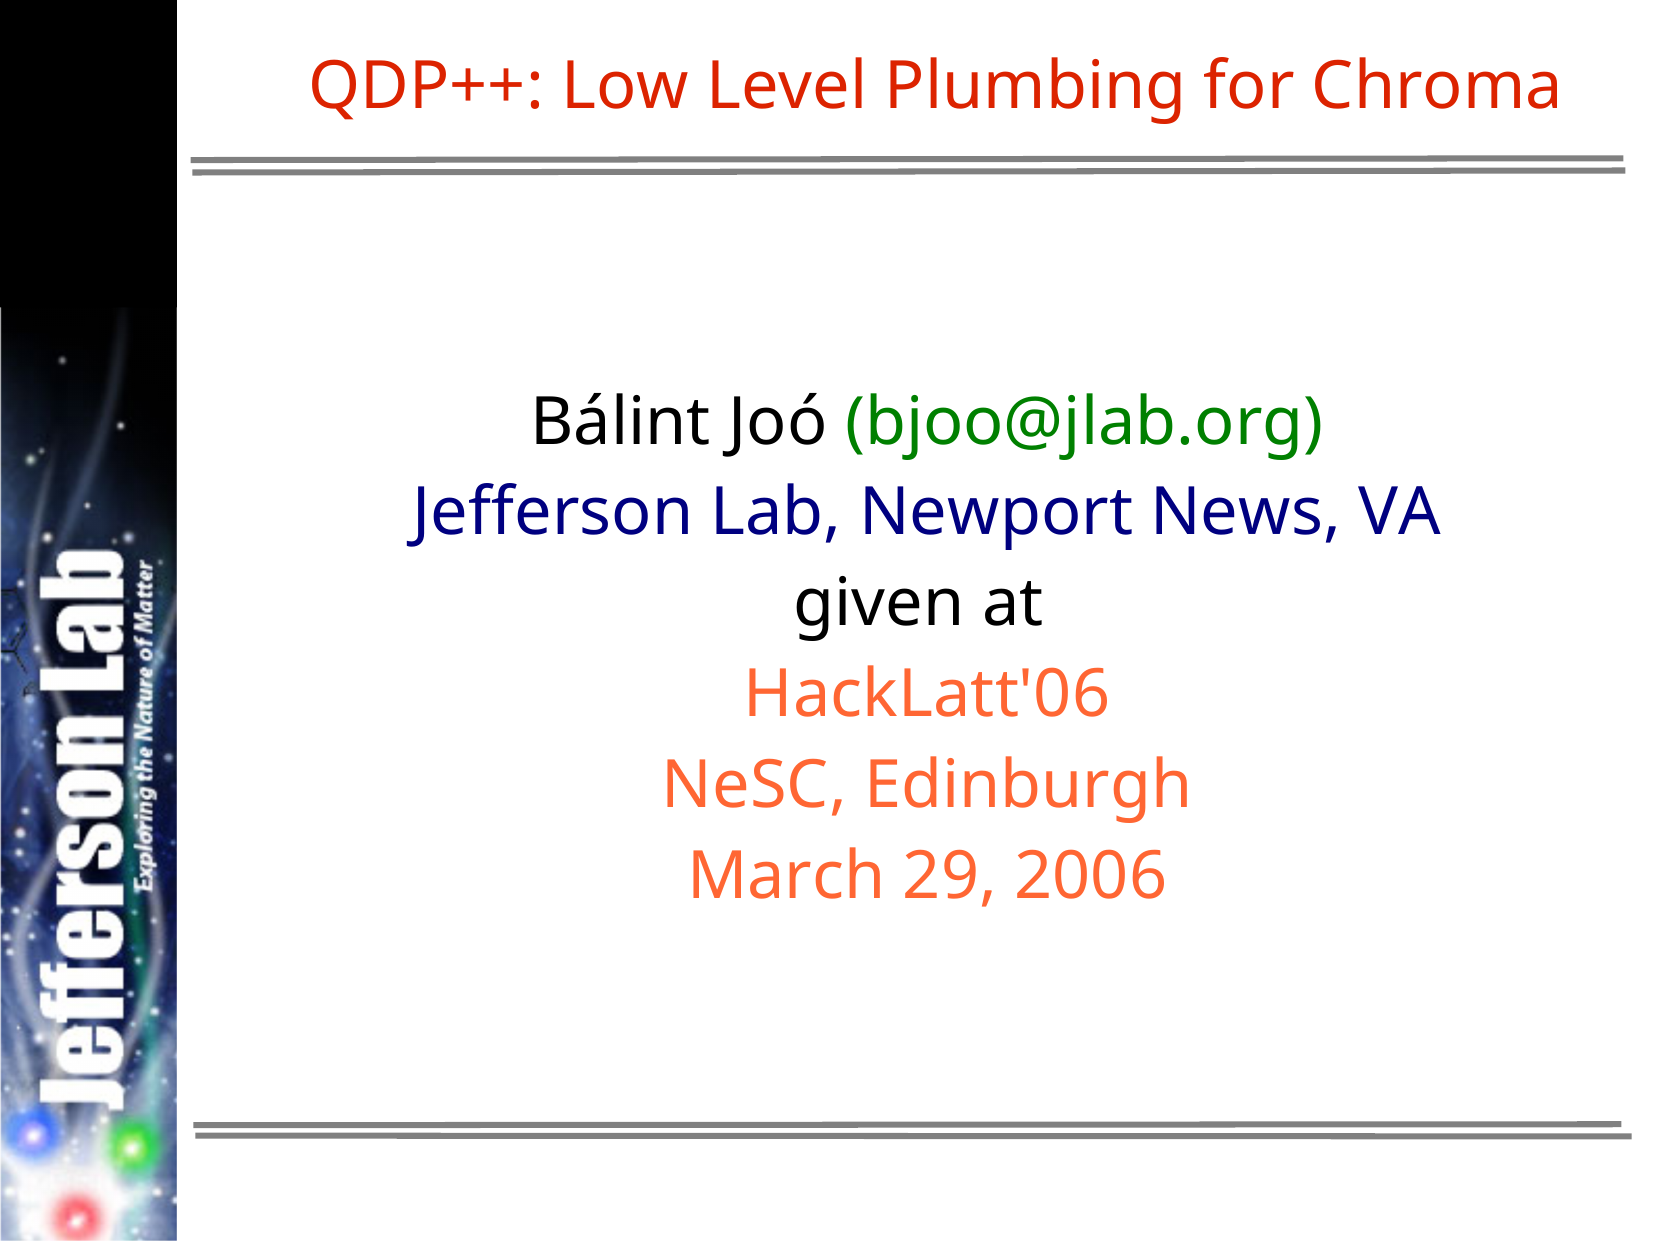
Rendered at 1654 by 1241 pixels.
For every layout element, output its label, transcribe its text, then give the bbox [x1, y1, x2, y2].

subtitle Bálint Joó (bjoo@jlab.org) Jefferson Lab, Newport News, VA given at HackLatt'06 NeSC, Edinburgh March 29, 2006 [227, 190, 1628, 1100]
picture [2, 308, 176, 1240]
title QDP++: Low Level Plumbing for Chroma [235, 17, 1638, 149]
